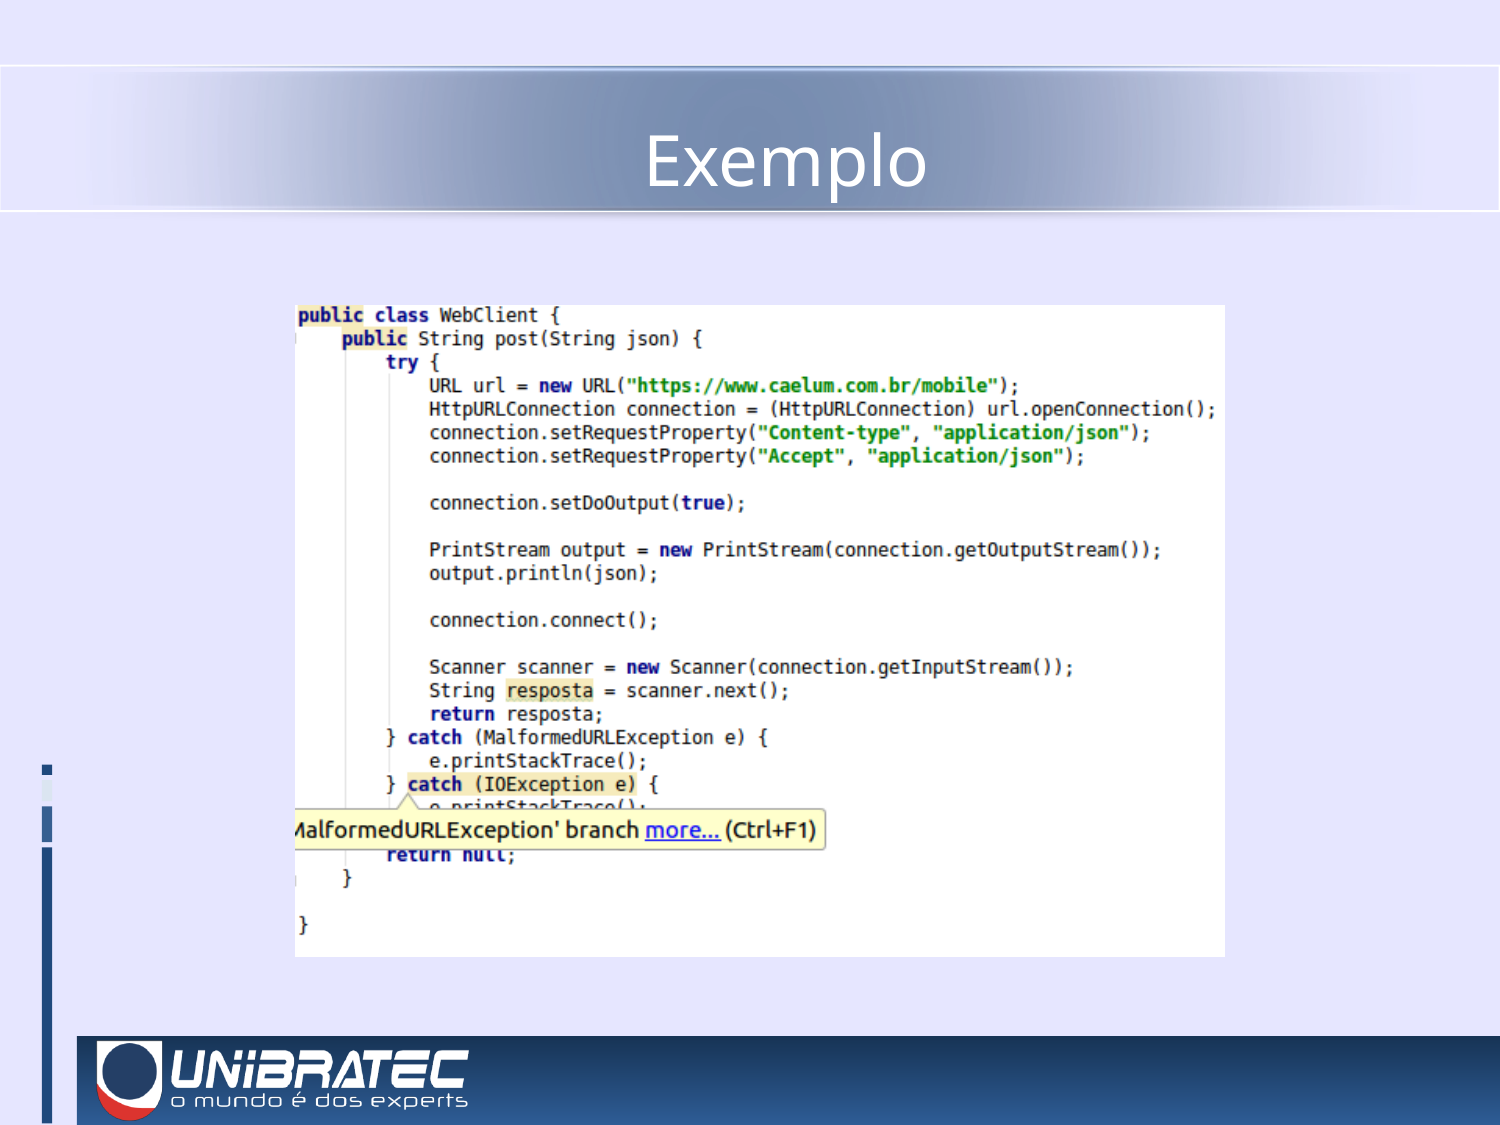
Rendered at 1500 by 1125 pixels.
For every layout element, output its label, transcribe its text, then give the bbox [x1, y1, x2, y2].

picture [295, 305, 1225, 957]
title Exemplo [150, 84, 1424, 233]
picture [0, 58, 1500, 227]
picture [96, 1040, 469, 1121]
